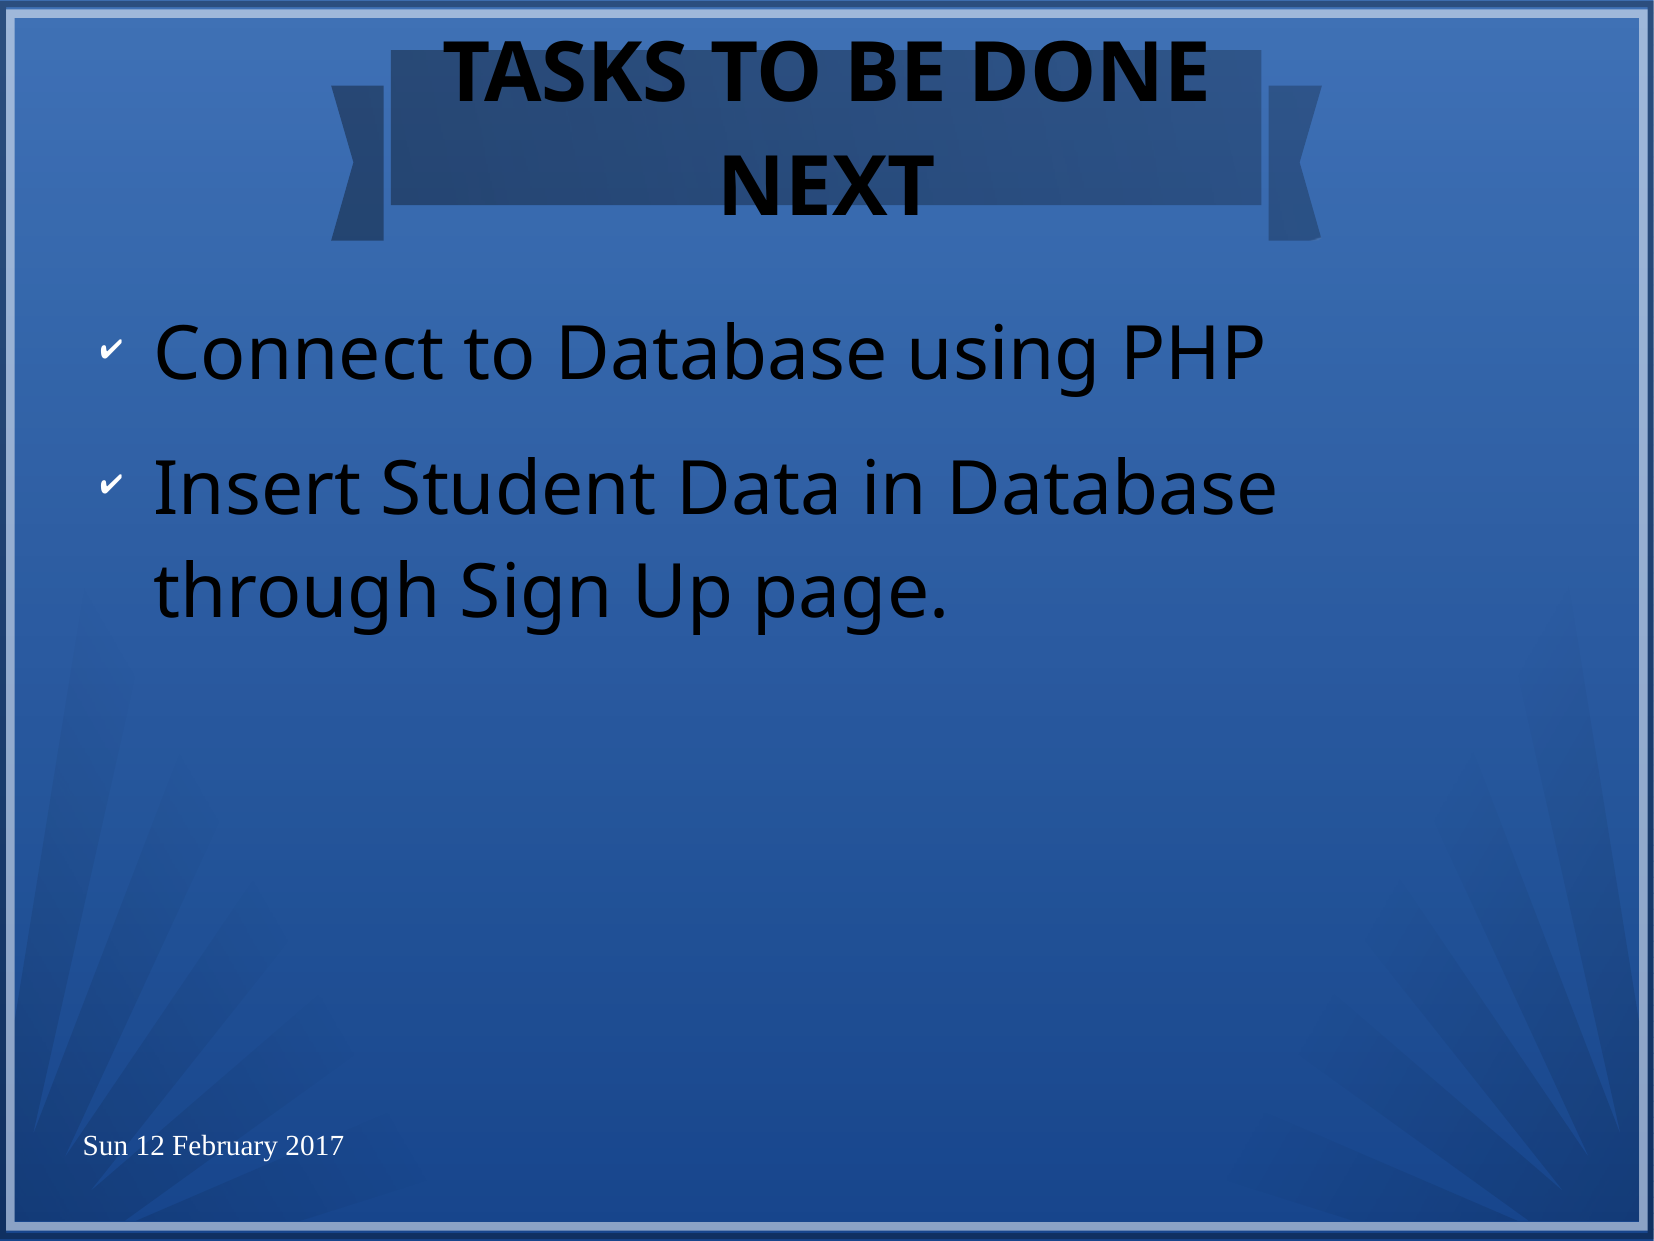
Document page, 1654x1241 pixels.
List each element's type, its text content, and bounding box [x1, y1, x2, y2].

list Connect to Database using PHP Insert Student Data in Database through Sign Up page. [82, 299, 1571, 1241]
title TASKS TO BE DONE NEXT [389, 0, 1264, 278]
